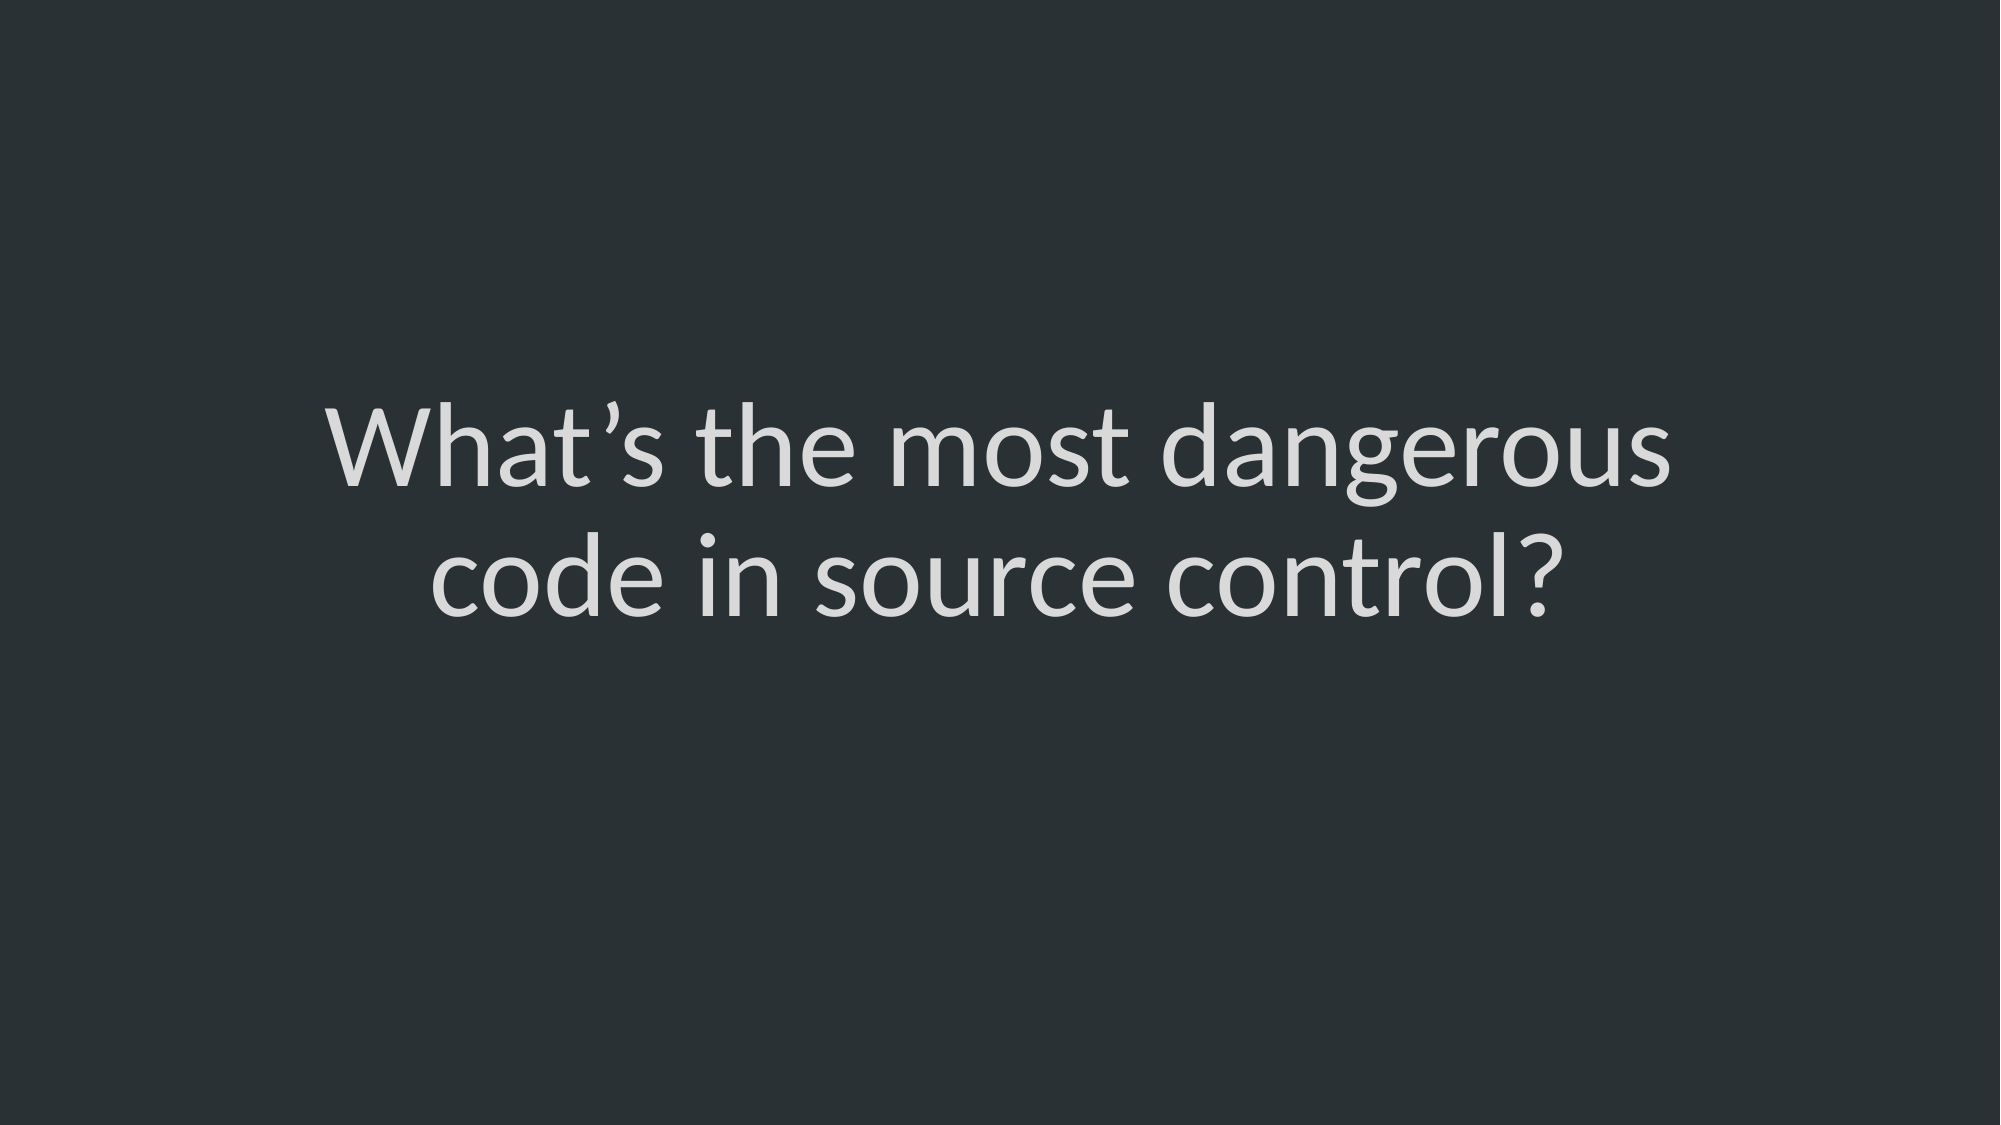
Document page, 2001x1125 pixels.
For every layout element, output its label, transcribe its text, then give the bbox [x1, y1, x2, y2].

text_box What’s the most dangerous code in source control? [249, 184, 1750, 650]
